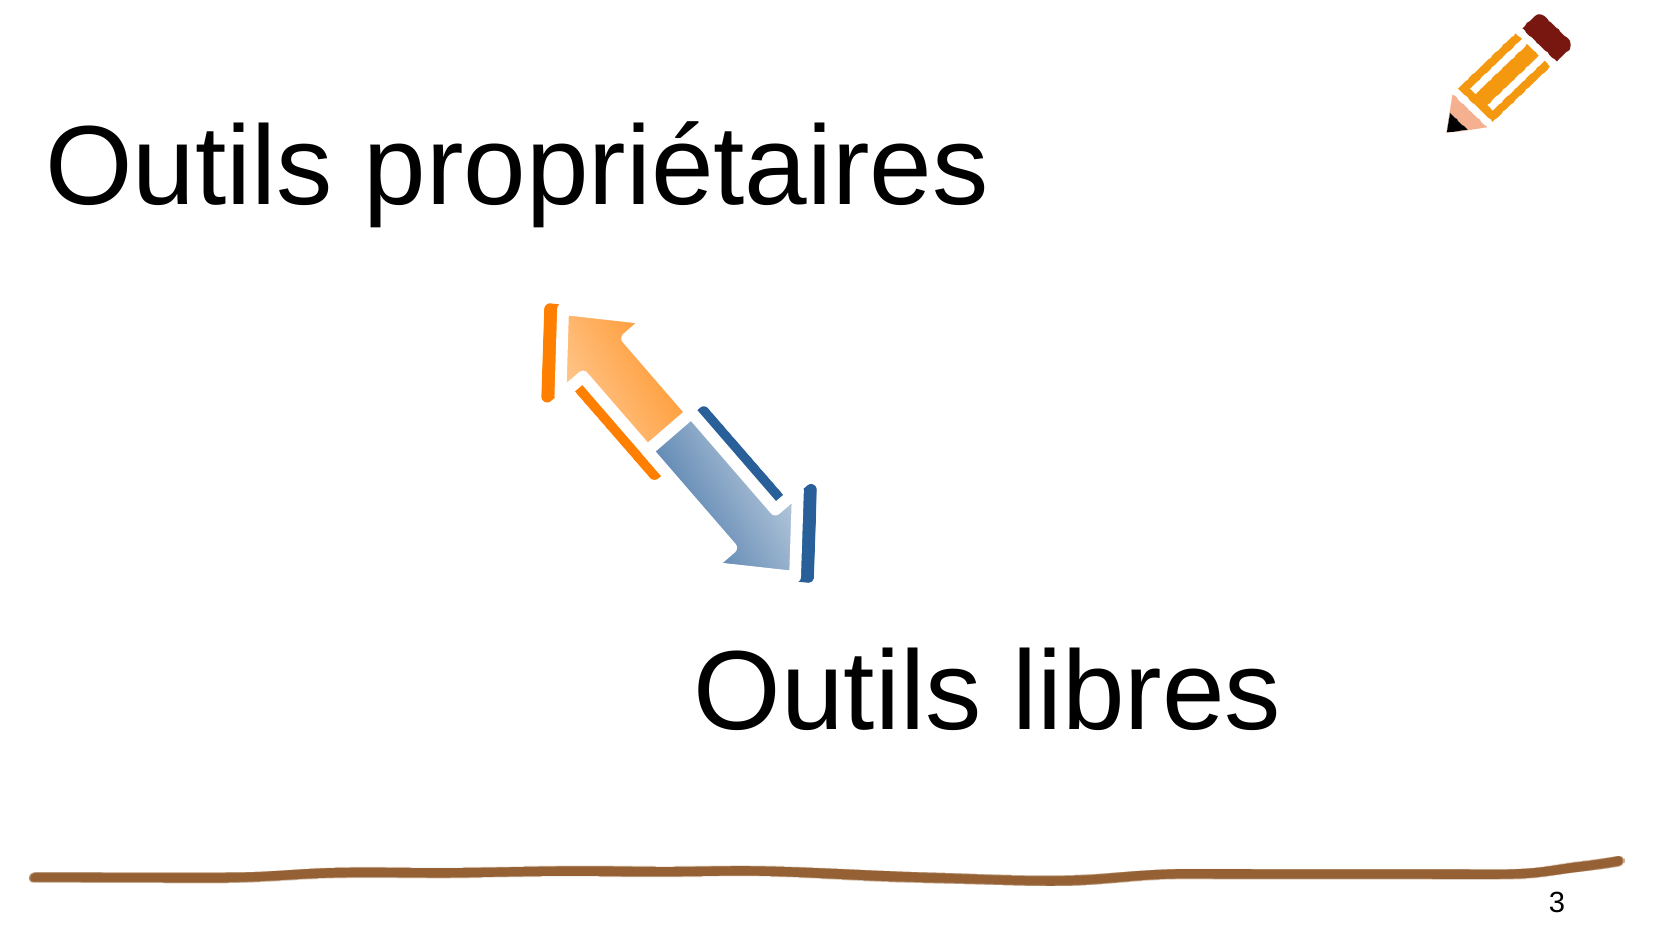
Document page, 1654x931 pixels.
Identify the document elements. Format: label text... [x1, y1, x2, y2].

picture [29, 856, 1625, 886]
text_box [560, 308, 798, 577]
picture [1446, 14, 1571, 133]
text_box Outils propriétaires [30, 95, 1004, 237]
text_box Outils libres [679, 620, 1359, 761]
